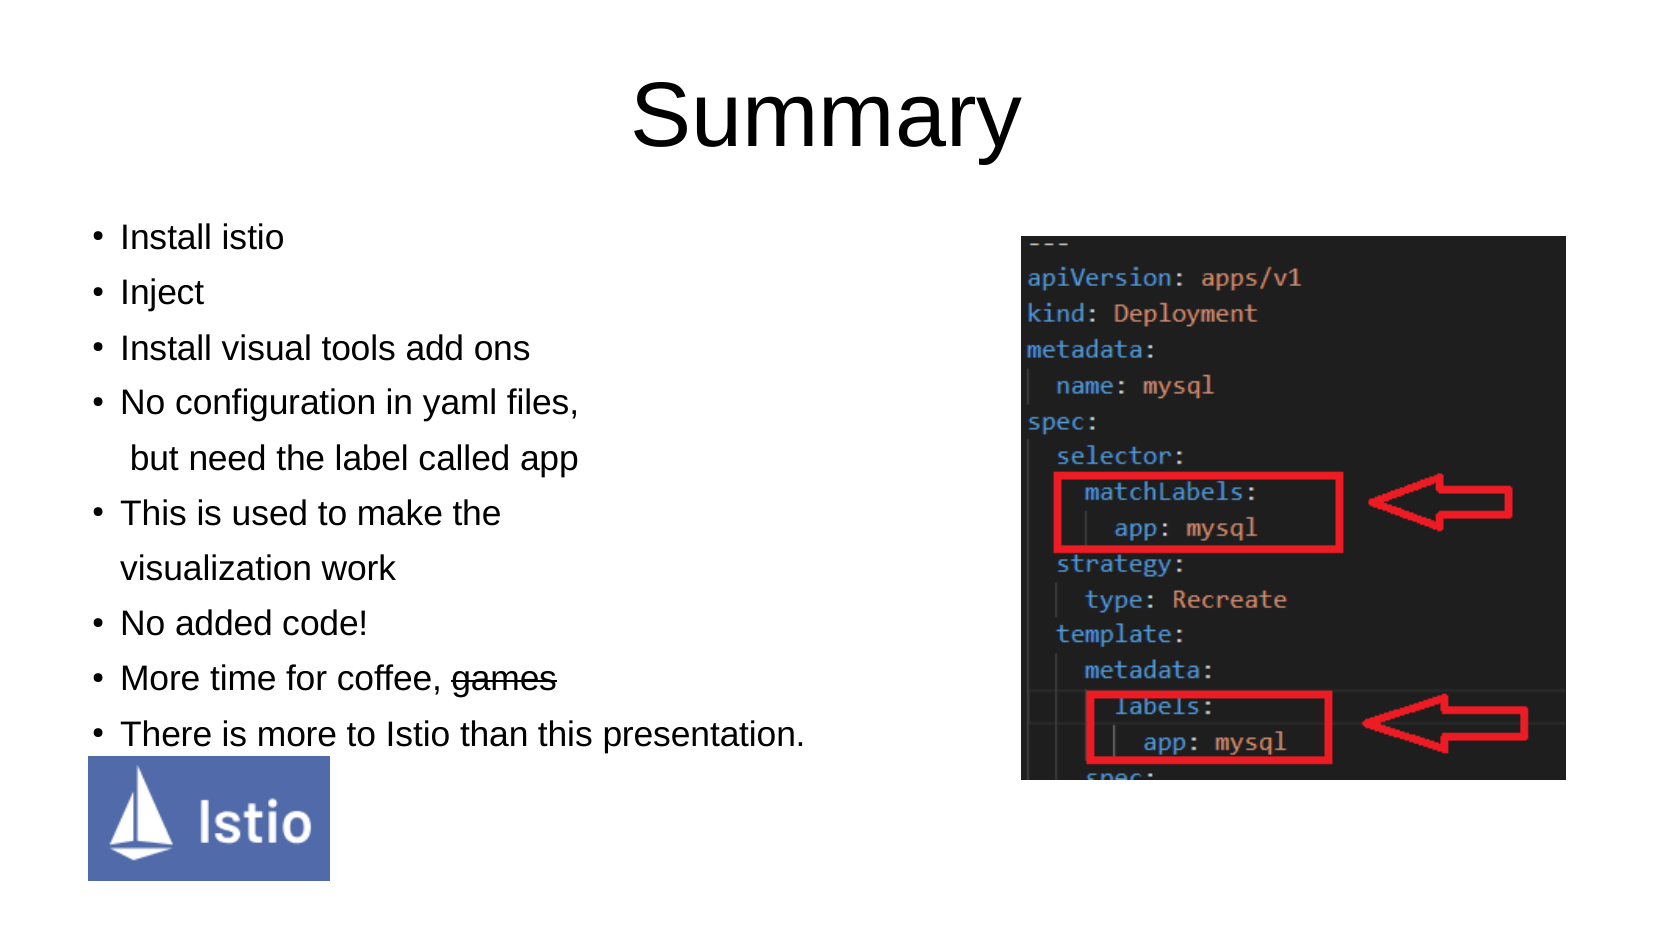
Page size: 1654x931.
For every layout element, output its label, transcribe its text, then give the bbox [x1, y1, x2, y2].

picture [88, 756, 330, 881]
picture [1021, 236, 1566, 781]
title Summary [82, 37, 1571, 193]
list Install istio Inject Install visual tools add ons No configuration in yaml files, but need the label called app This is used to make the visualization work No added code! More time for coffee, games There is more to Istio than this presentation. [82, 217, 1571, 758]
